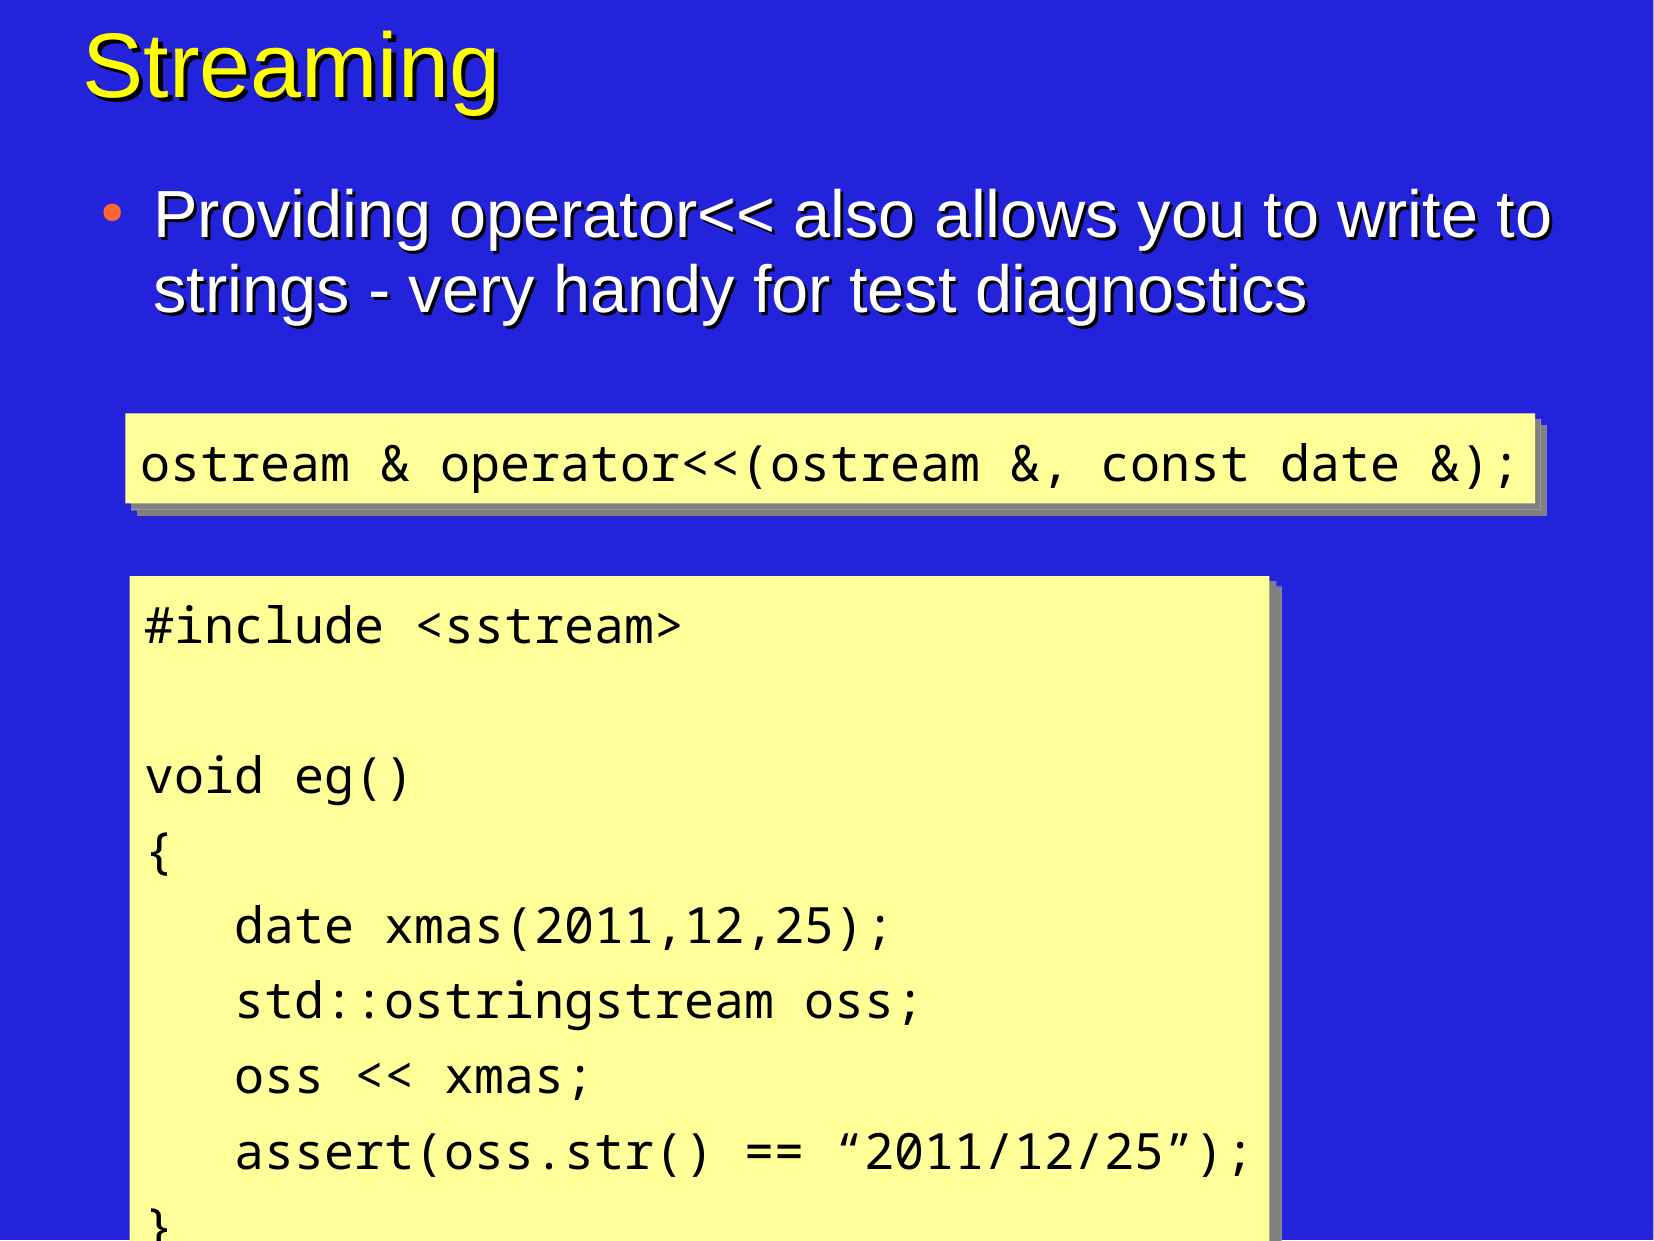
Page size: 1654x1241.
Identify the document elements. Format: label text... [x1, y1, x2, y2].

text_box ostream & operator<<(ostream &, const date &); [125, 413, 1536, 504]
list Providing operator<< also allows you to write to strings - very handy for test diagnostics [82, 177, 1571, 1182]
title Streaming [82, 2, 1571, 130]
text_box #include <sstream> void eg() { date xmas(2011,12,25); std::ostringstream oss; oss << xmas; assert(oss.str() == “2011/12/25”); } [129, 576, 1270, 1241]
